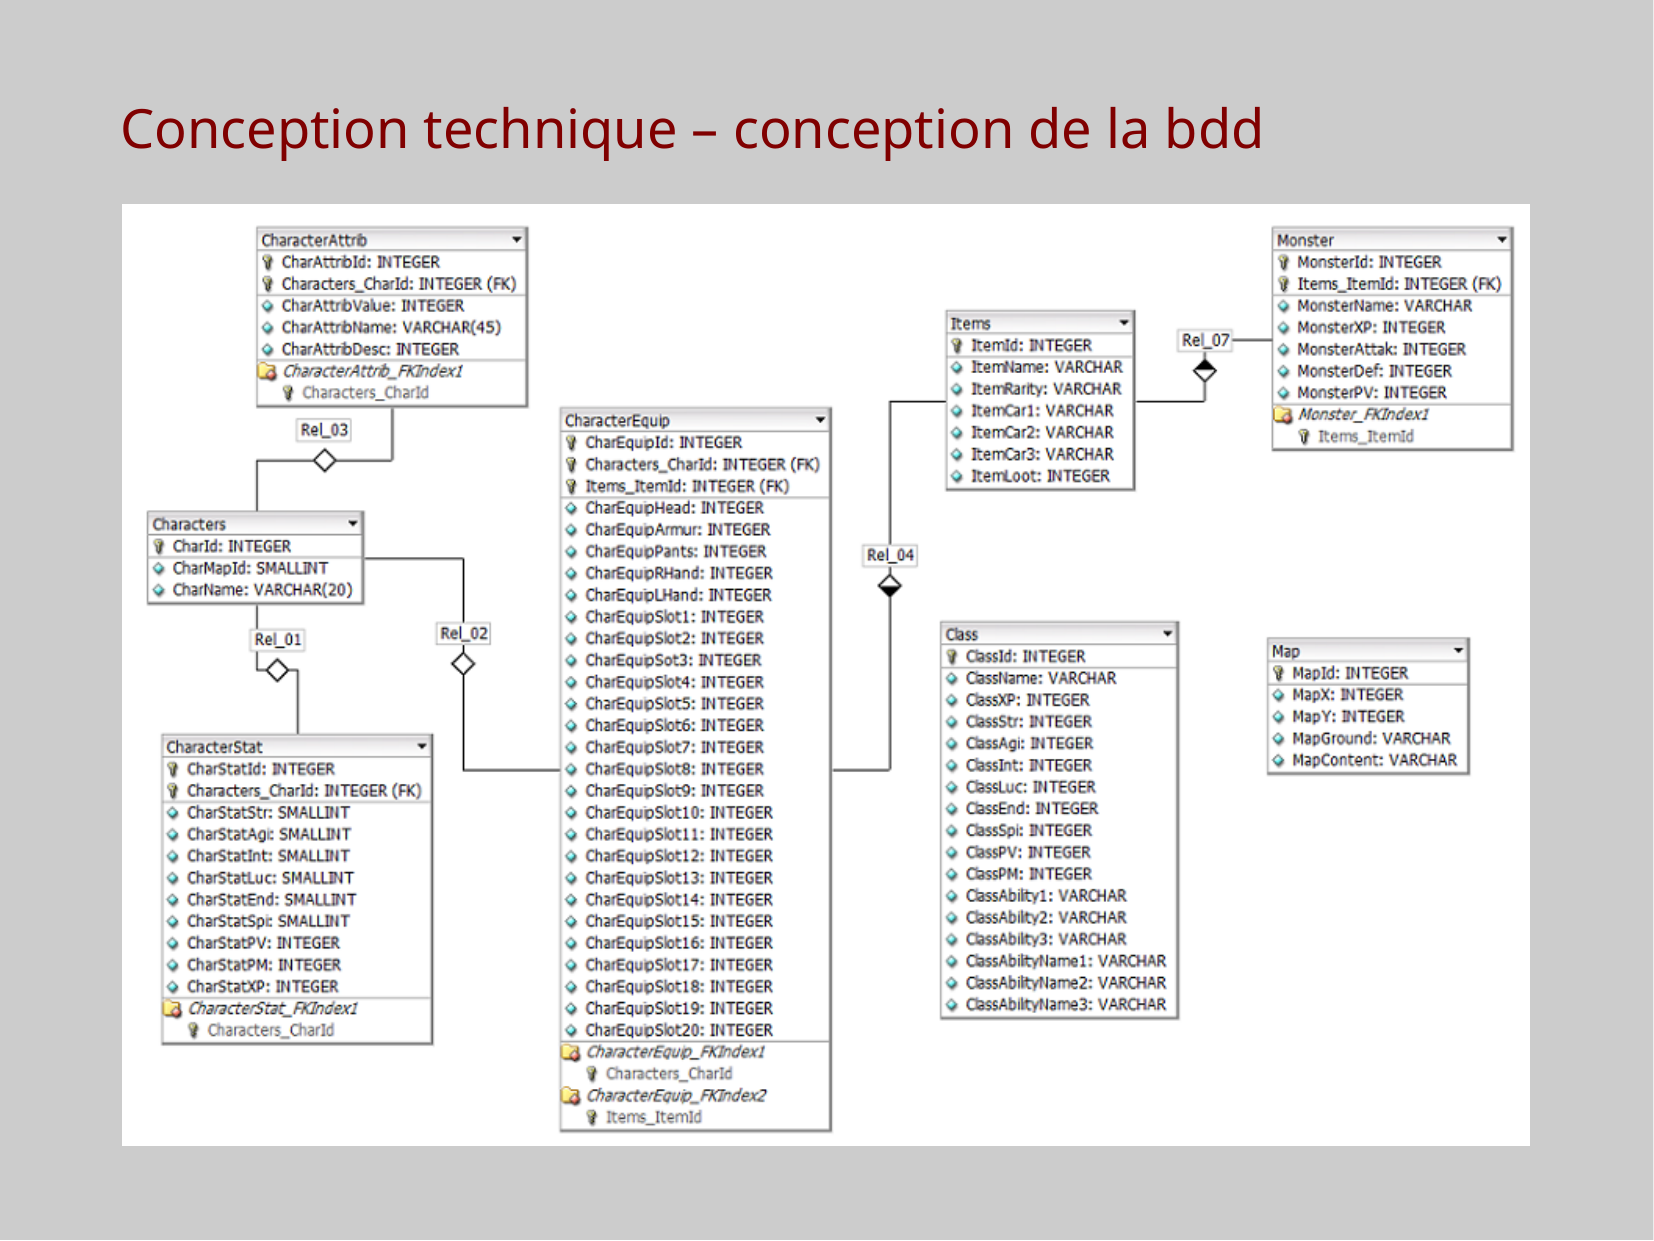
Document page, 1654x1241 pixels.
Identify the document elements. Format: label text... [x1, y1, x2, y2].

text_box Conception technique – conception de la bdd [105, 82, 1344, 171]
picture [122, 204, 1530, 1146]
